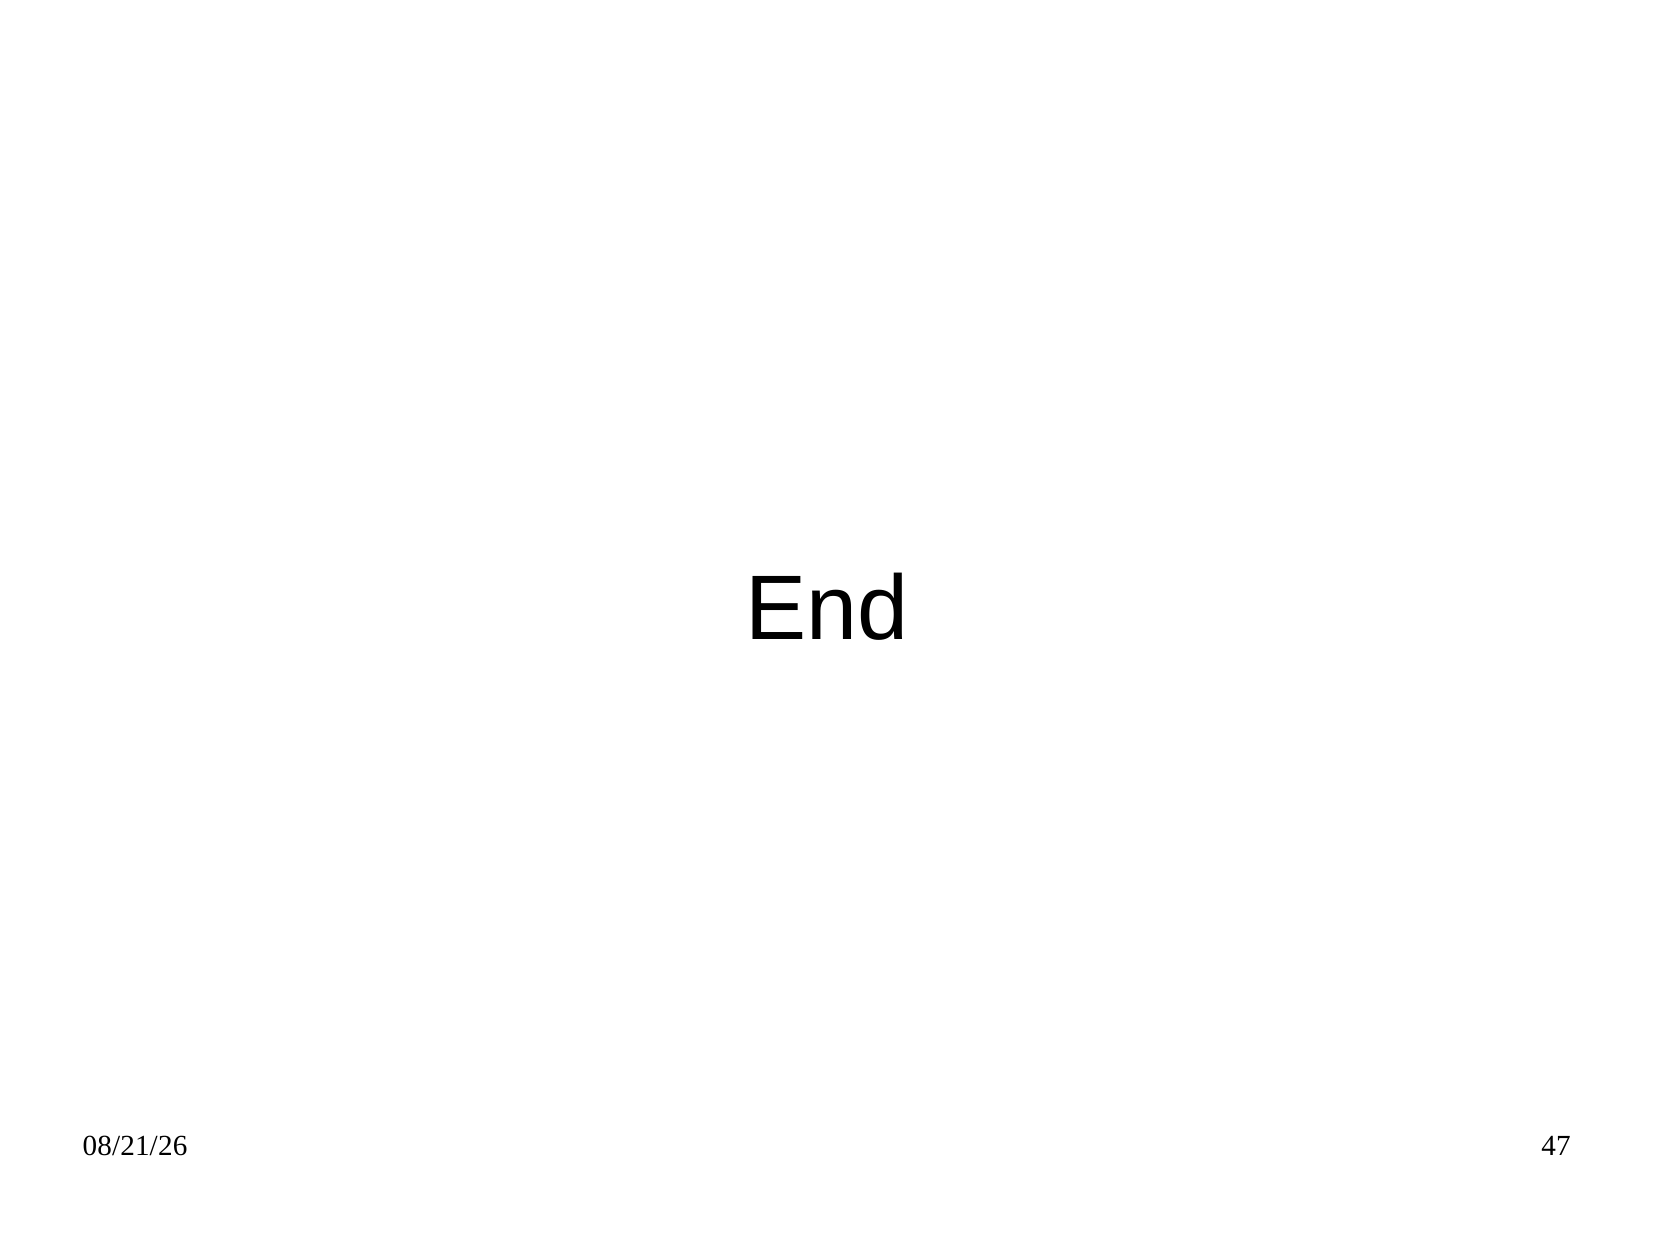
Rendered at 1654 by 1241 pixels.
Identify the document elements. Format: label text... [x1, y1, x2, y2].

title End [82, 504, 1571, 712]
